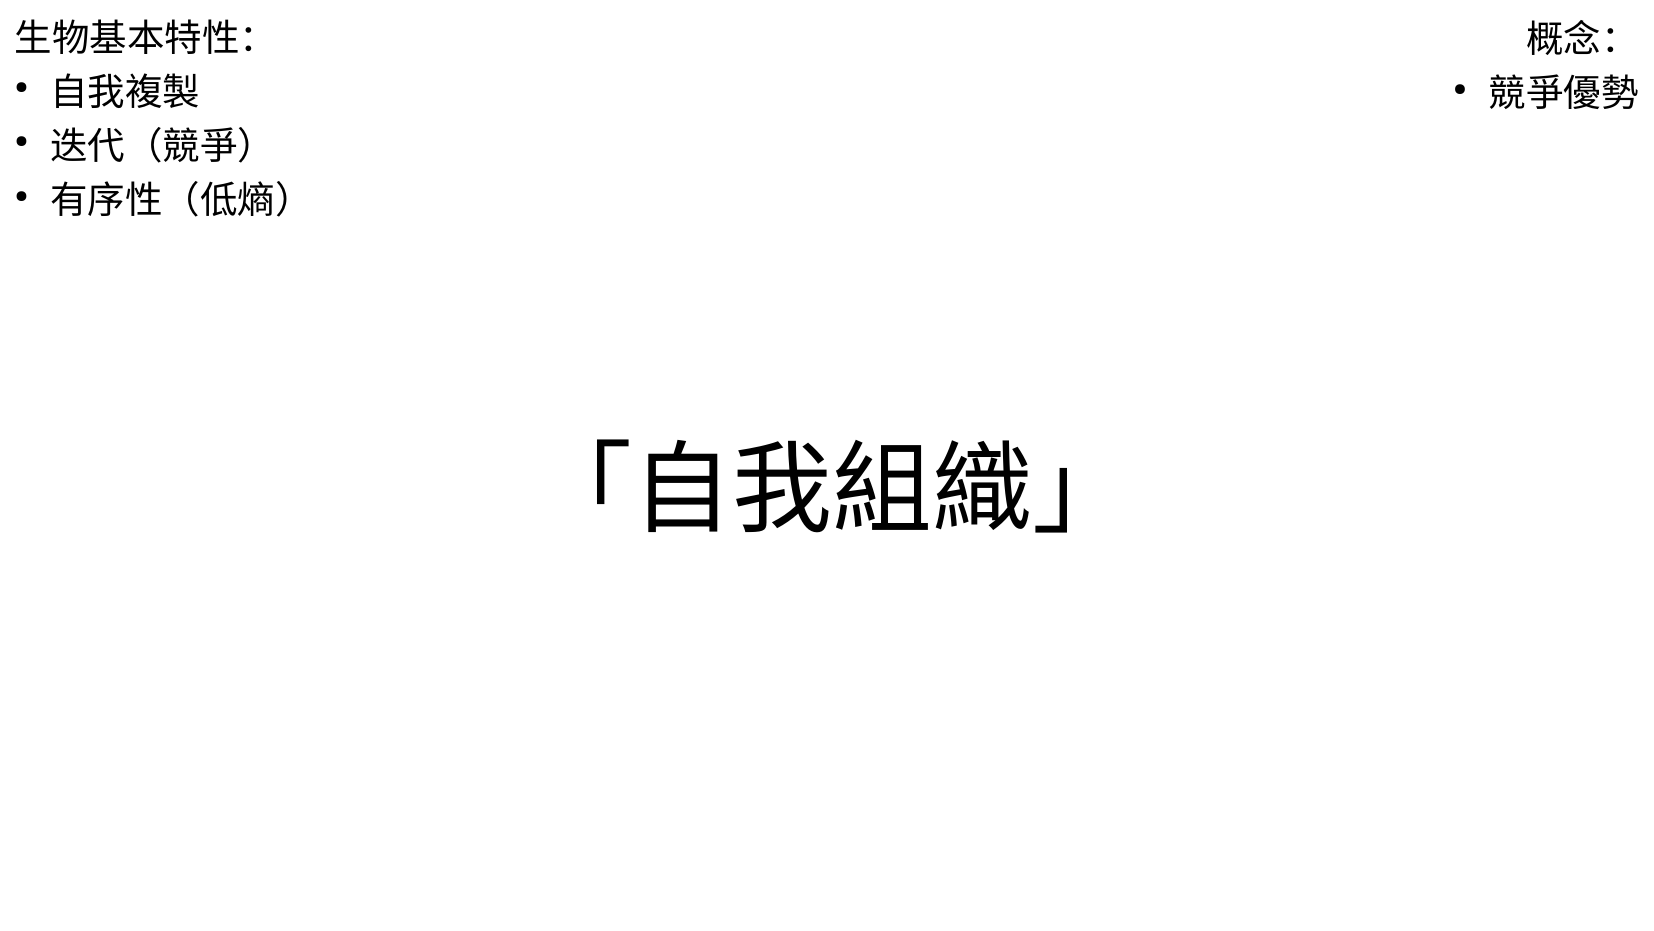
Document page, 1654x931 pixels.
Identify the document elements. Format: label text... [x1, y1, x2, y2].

text_box 概念： 競爭優勢 [1263, 1, 1654, 166]
text_box 生物基本特性： 自我複製 迭代（競爭） 有序性（低熵） [0, 0, 391, 213]
text_box 「自我組織」 [390, 401, 1276, 571]
